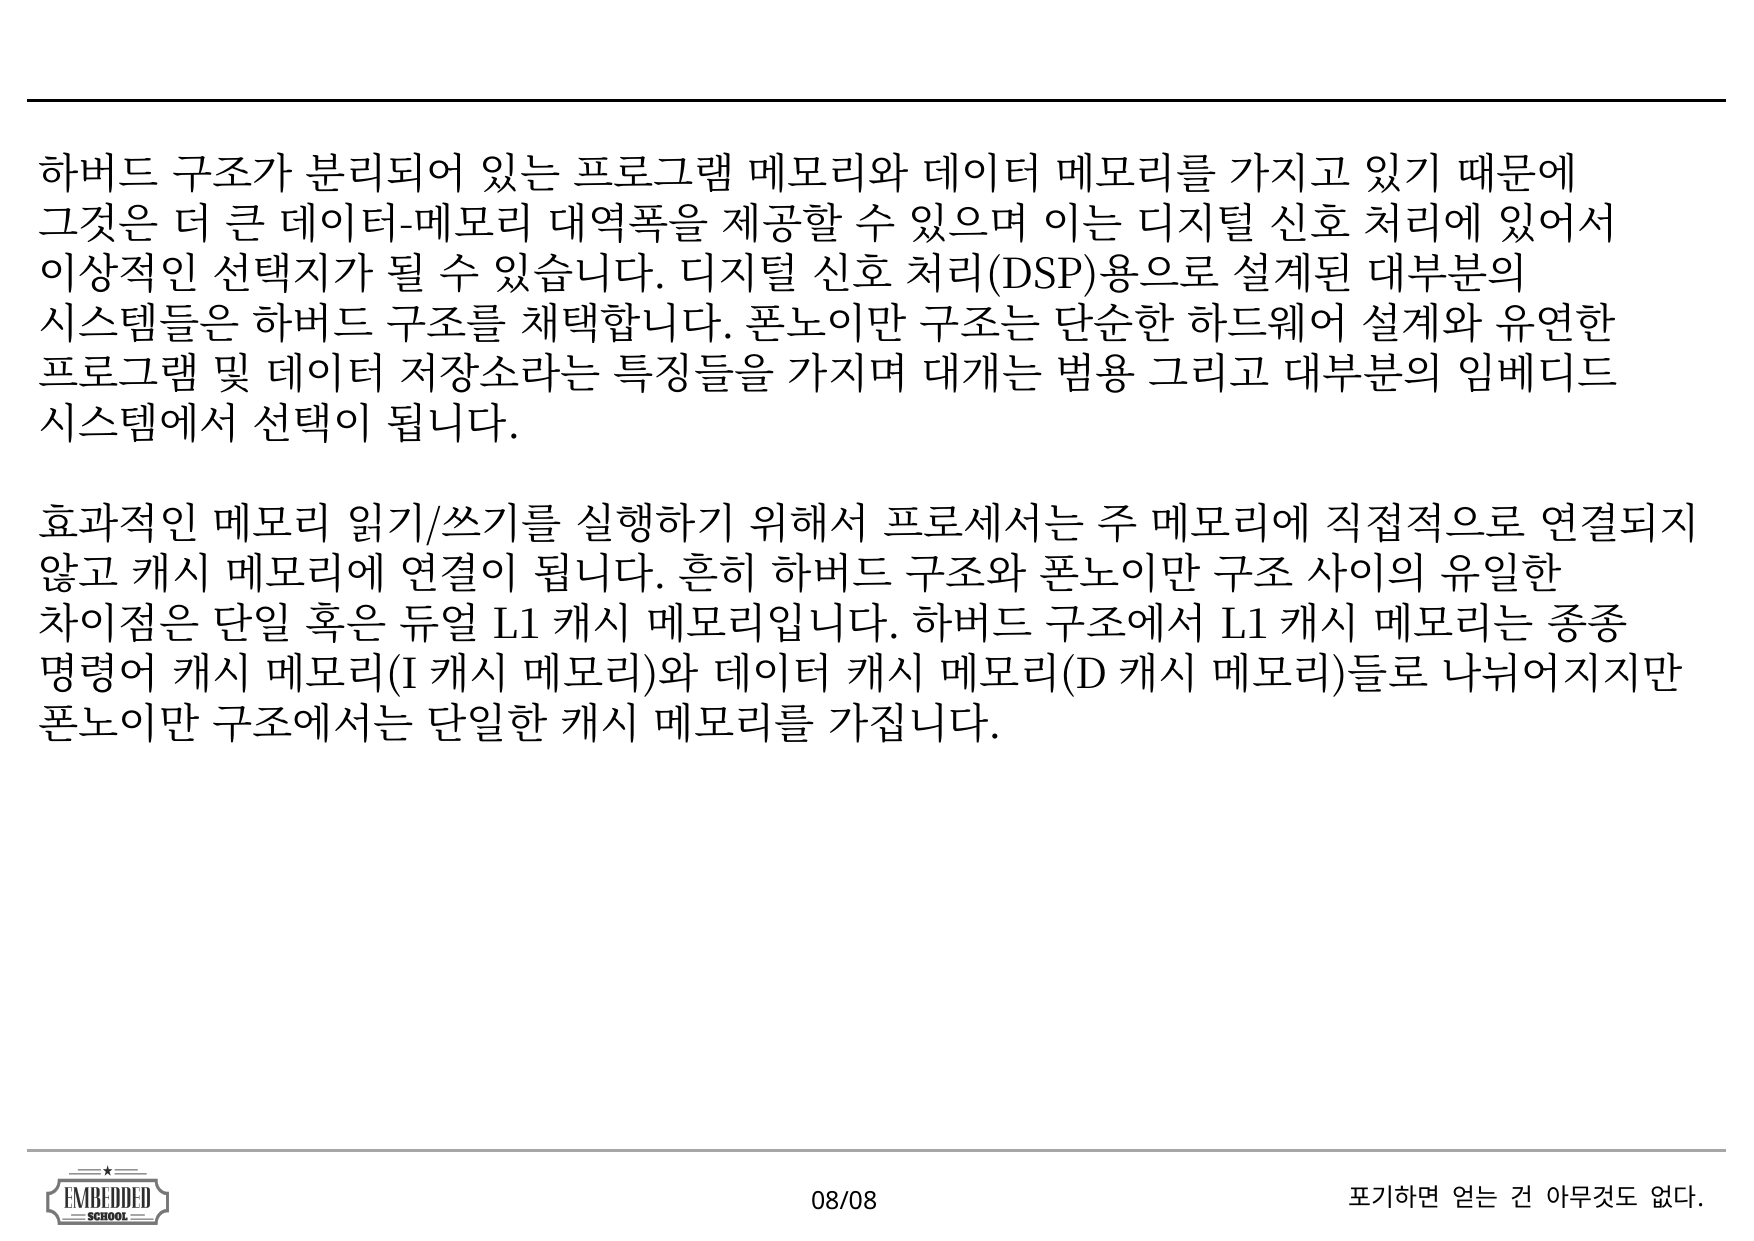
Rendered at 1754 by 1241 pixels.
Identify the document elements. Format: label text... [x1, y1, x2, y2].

picture [27, 1164, 188, 1231]
text_box 08/08 [765, 1177, 923, 1223]
text_box 하버드 구조가 분리되어 있는 프로그램 메모리와 데이터 메모리를 가지고 있기 때문에 그것은 더 큰 데이터-메모리 대역폭을 제공할 수 있으며 이는 디지털 신호 처리에 있어서 이상적인 선택지가 될 수 있습니다. 디지털 신호 처리(DSP)용으로 설계된 대부분의 시스템들은 하버드 구조를 채택합니다. 폰노이만 구조는 단순한 하드웨어 설계와 유연한 프로그램 및 데이터 저장소라는 특징들을 가지며 대개는 범용 그리고 대부분의 임베디드 시스템에서 선택이 됩니다. 효과적인 메모리 읽기/쓰기를 실행하기 위해서 프로세서는 주 메모리에 직접적으로 연결되지 않고 캐시 메모리에 연결이 됩니다. 흔히 하버드 구조와 폰노이만 구조 사이의 유일한 차이점은 단일 혹은 듀얼 L1 캐시 메모리입니다. 하버드 구조에서 L1 캐시 메모리는 종종 명령어 캐시 메모리(I 캐시 메모리)와 데이터 캐시 메모리(D 캐시 메모리)들로 나뉘어지지만 폰노이만 구조에서는 단일한 캐시 메모리를 가집니다. [23, 139, 1725, 755]
